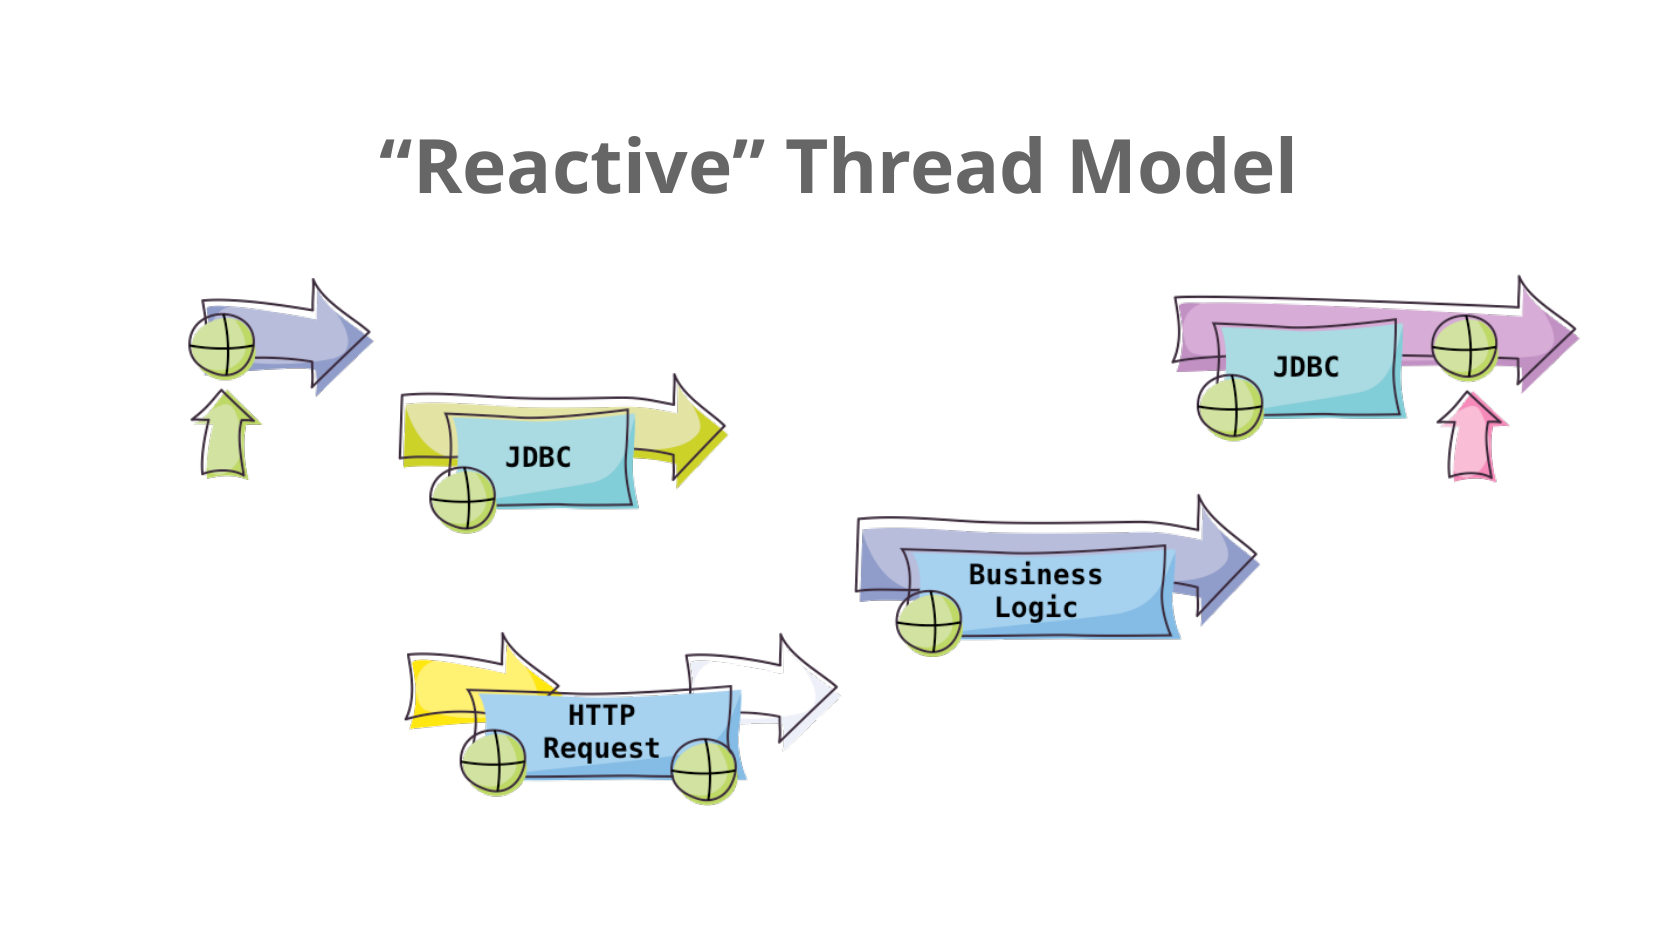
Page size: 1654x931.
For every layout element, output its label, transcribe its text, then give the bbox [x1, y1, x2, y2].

text_box “Reactive” Thread Model [364, 105, 1596, 209]
picture [158, 209, 1611, 820]
